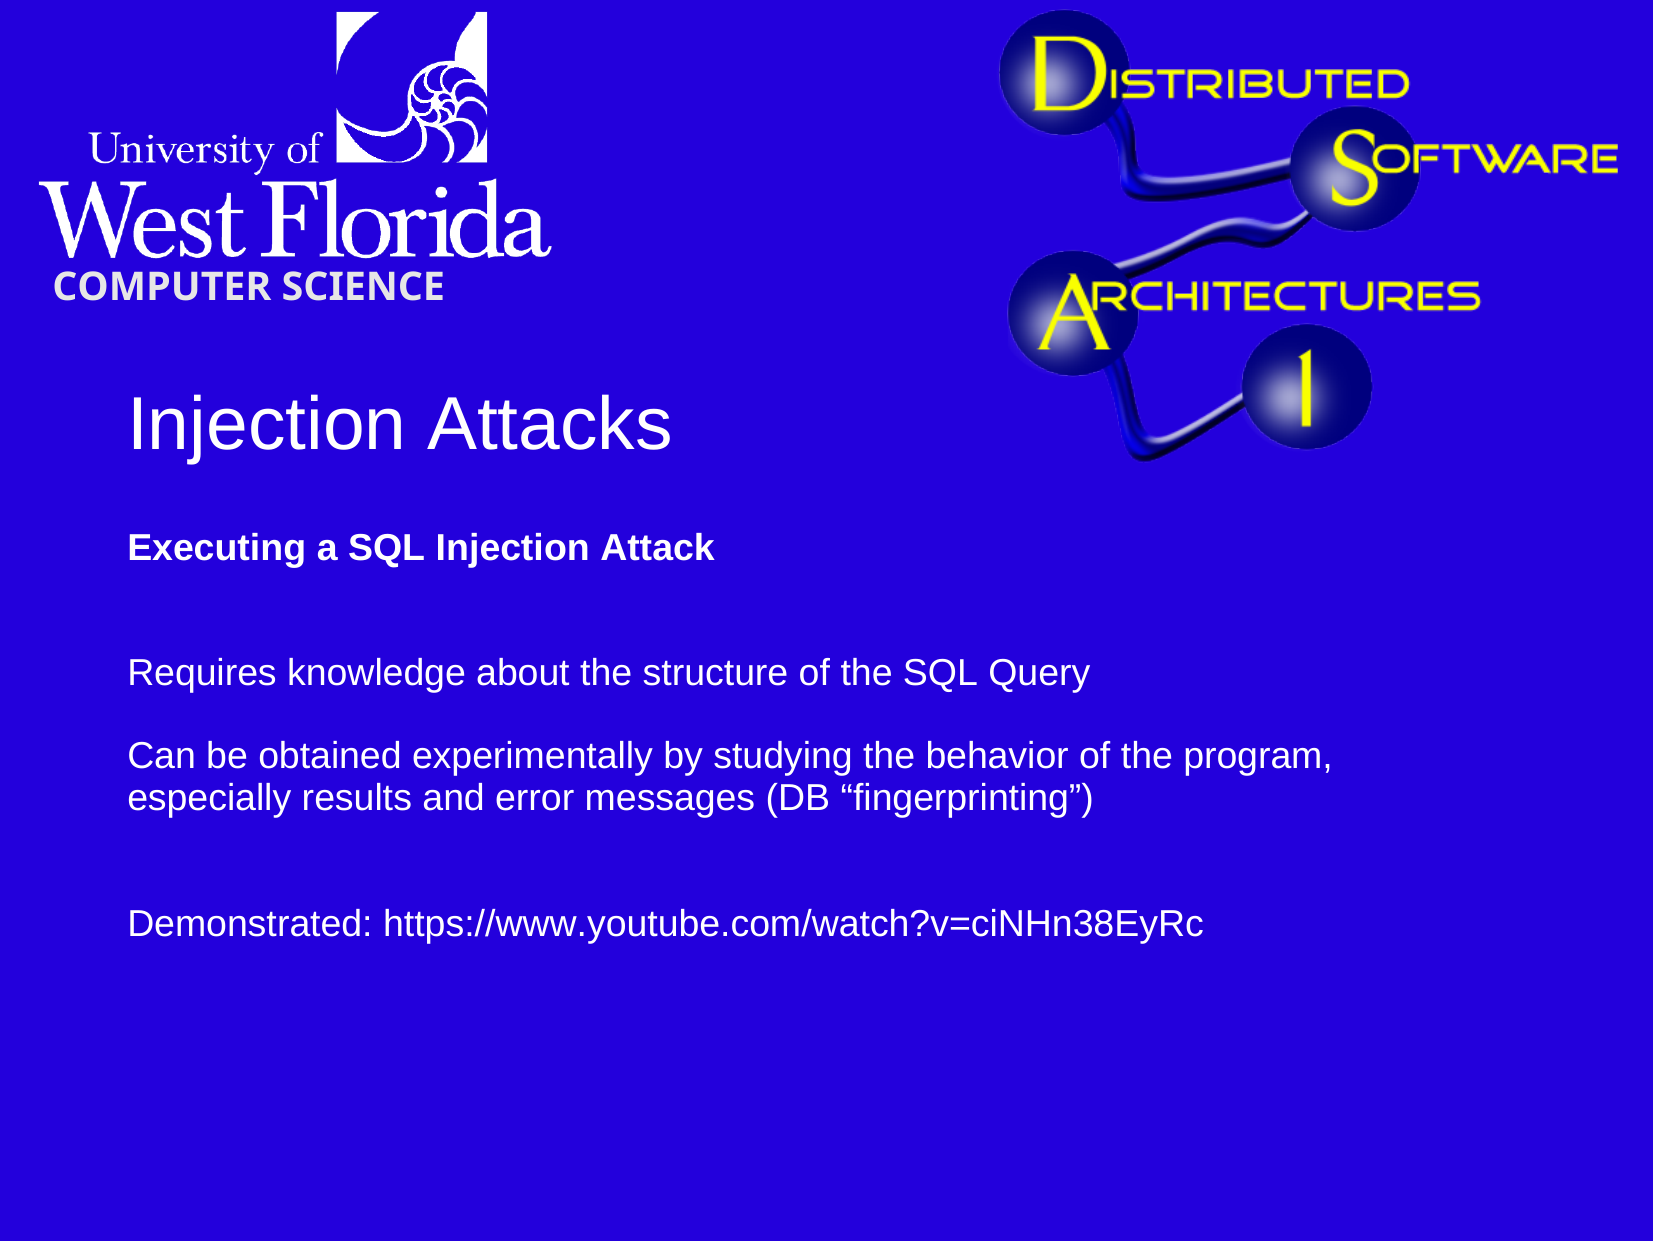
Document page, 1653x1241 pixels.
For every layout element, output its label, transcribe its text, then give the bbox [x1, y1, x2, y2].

text_box Injection Attacks Executing a SQL Injection Attack Requires knowledge about the structure of the SQL Query Can be obtained experimentally by studying the behavior of the program, especially results and error messages (DB “fingerprinting”) Demonstrated: https://www.youtube.com/watch?v=ciNHn38EyRc [112, 375, 1426, 726]
text_box COMPUTER SCIENCE [37, 262, 563, 316]
picture [37, 0, 559, 262]
picture [910, 0, 1653, 506]
